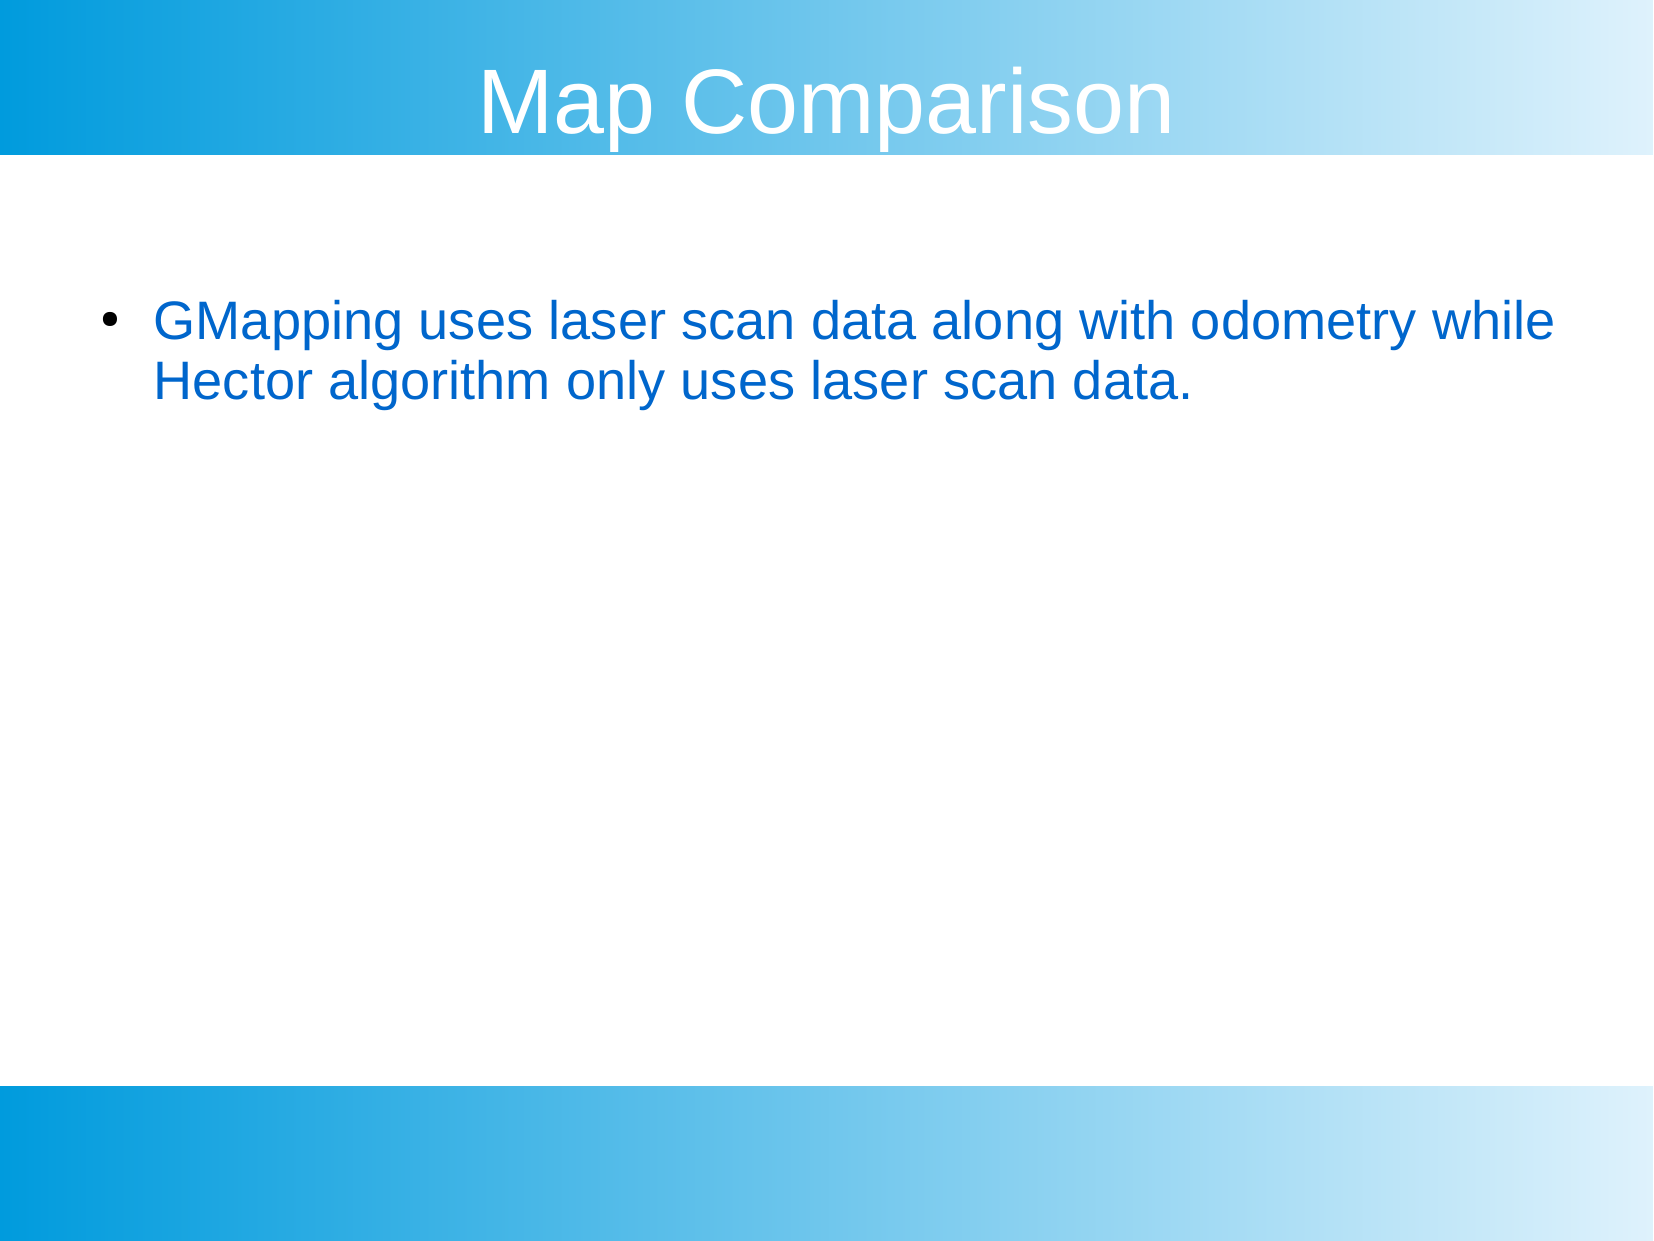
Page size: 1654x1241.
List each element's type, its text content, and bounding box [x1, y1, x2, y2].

title Map Comparison [82, 49, 1571, 155]
list GMapping uses laser scan data along with odometry while Hector algorithm only uses laser scan data. [82, 290, 1571, 1010]
